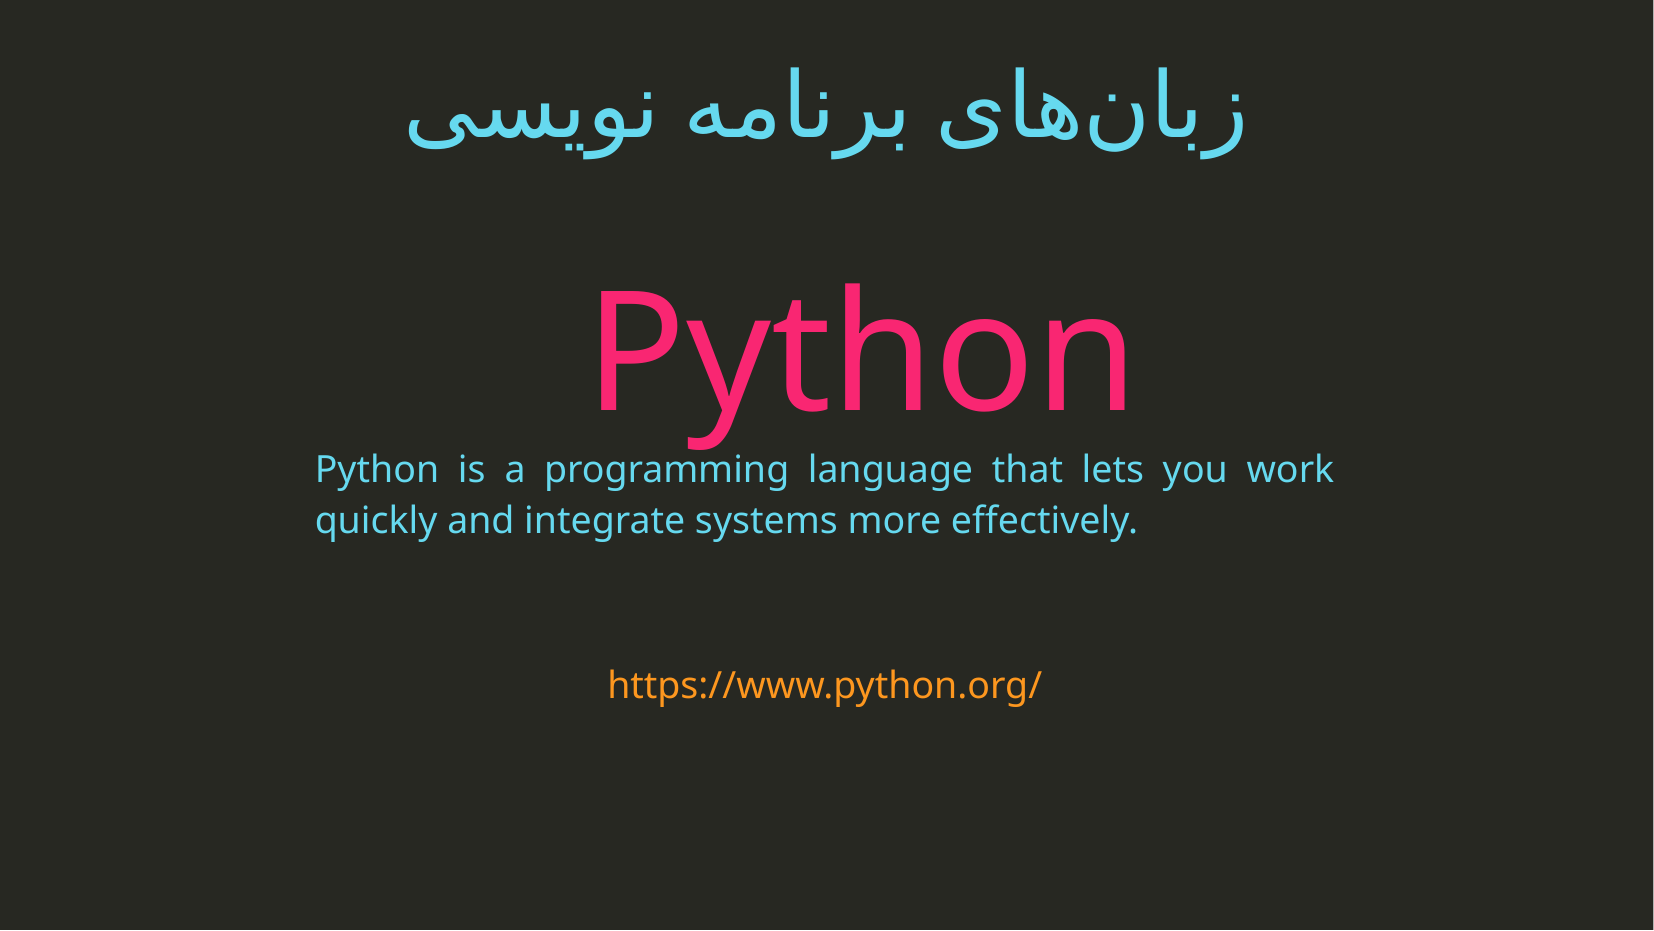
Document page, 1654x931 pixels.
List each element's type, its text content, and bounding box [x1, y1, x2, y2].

text_box Python [420, 225, 1306, 435]
text_box https://www.python.org/ [300, 650, 1351, 745]
text_box Python is a programming language that lets you work quickly and integrate systems more effectively. [300, 435, 1351, 604]
title زبان‌های برنامه نویسی [82, 37, 1571, 193]
